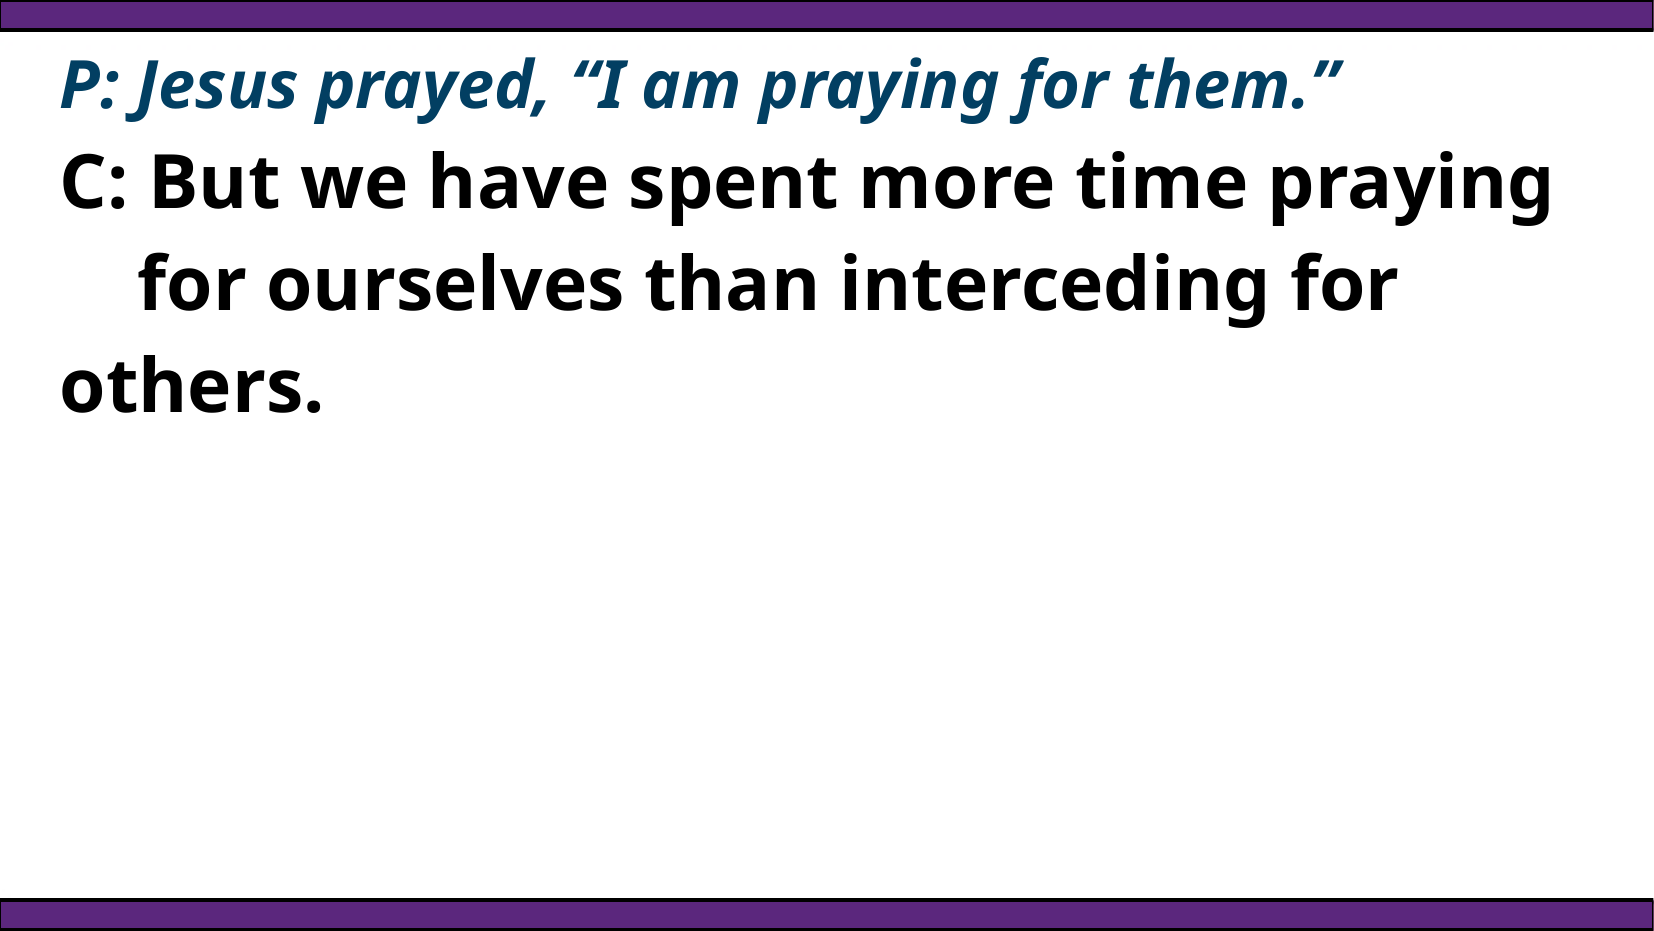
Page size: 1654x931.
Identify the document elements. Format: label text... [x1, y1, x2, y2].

text_box [0, 0, 1654, 31]
text_box P: Jesus prayed, “I am praying for them.” C: But we have spent more time praying for ourselves than interceding for others. [45, 30, 1621, 334]
picture [0, 31, 1654, 900]
text_box [0, 900, 1654, 931]
